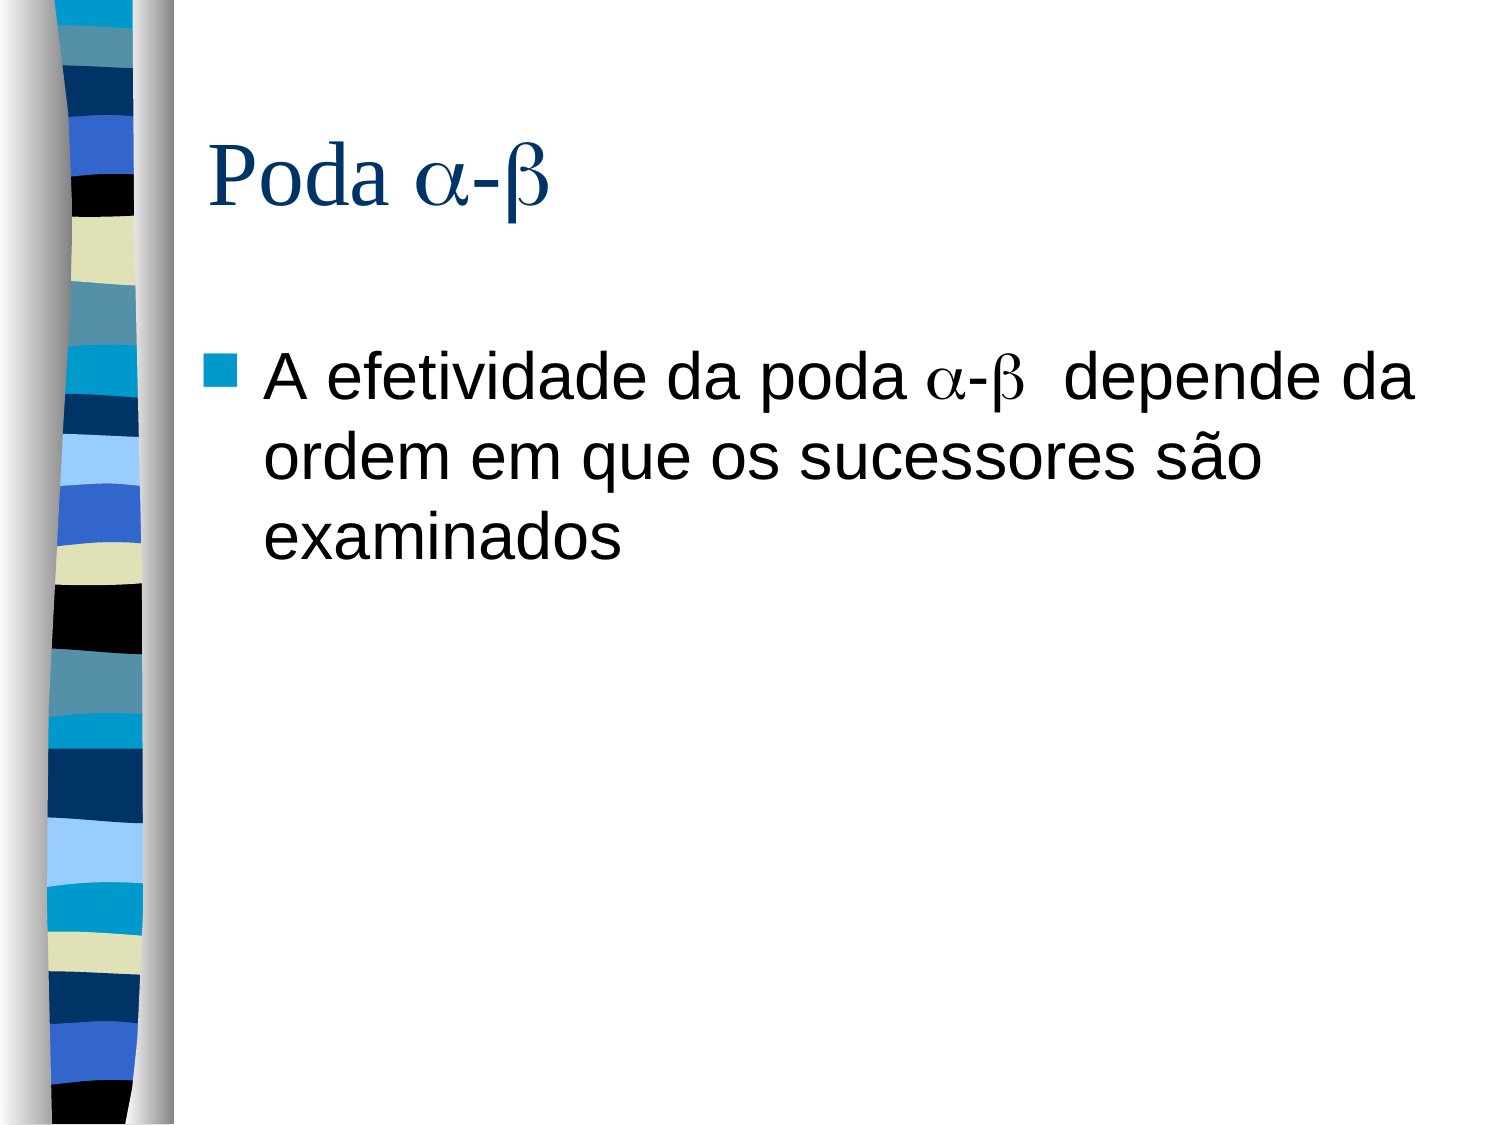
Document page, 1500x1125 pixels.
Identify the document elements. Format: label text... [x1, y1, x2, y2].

title Poda - [192, 74, 1468, 263]
list A efetividade da poda - depende da ordem em que os sucessores são examinados [192, 324, 1468, 1000]
